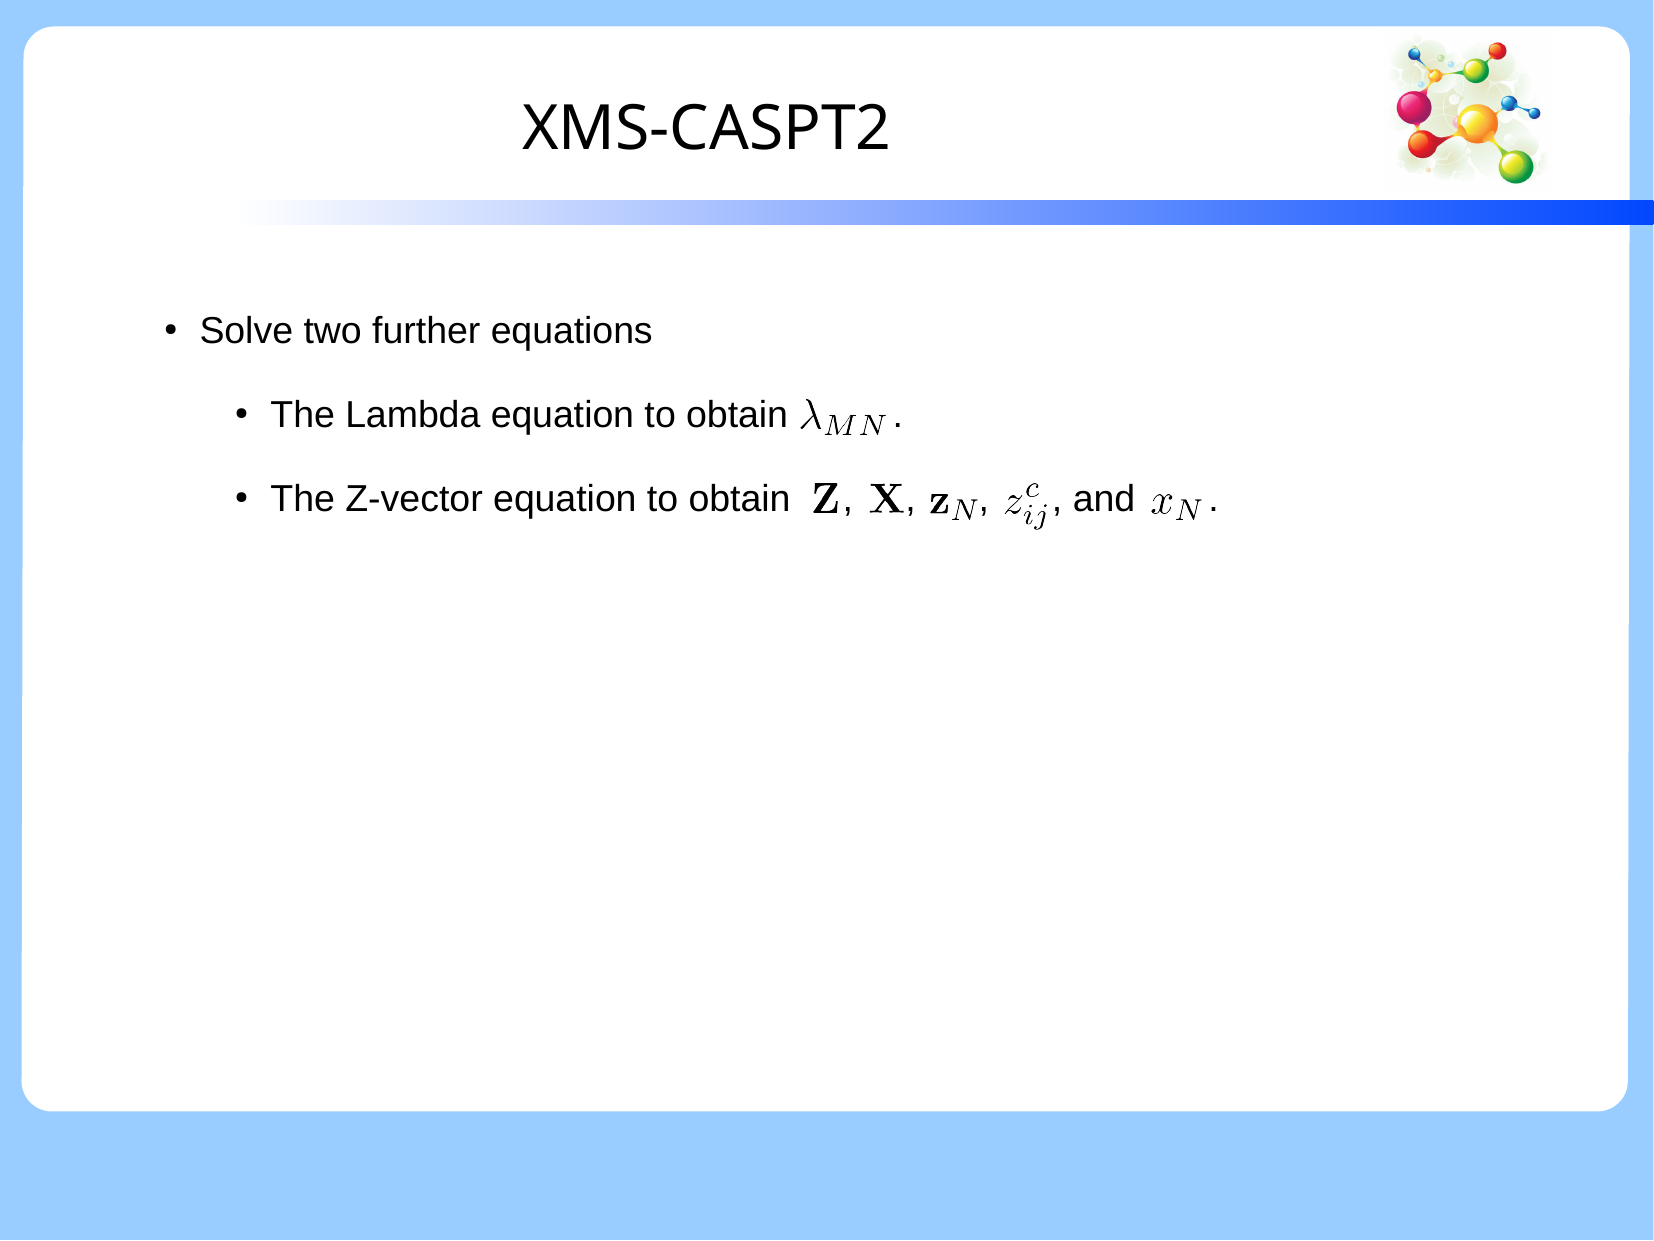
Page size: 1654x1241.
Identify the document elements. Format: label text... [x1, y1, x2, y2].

table_cell [873, 201, 877, 224]
picture [1151, 494, 1202, 520]
picture [813, 483, 838, 513]
picture [1004, 483, 1047, 530]
picture [869, 483, 904, 513]
picture [1382, 29, 1556, 195]
text_box Solve two further equations The Lambda equation to obtain . The Z-vector equation to obtain , , , , and . [149, 302, 1478, 612]
title XMS-CASPT2 [82, 49, 1332, 201]
picture [930, 494, 978, 520]
table_cell [956, 201, 961, 224]
picture [800, 399, 886, 436]
